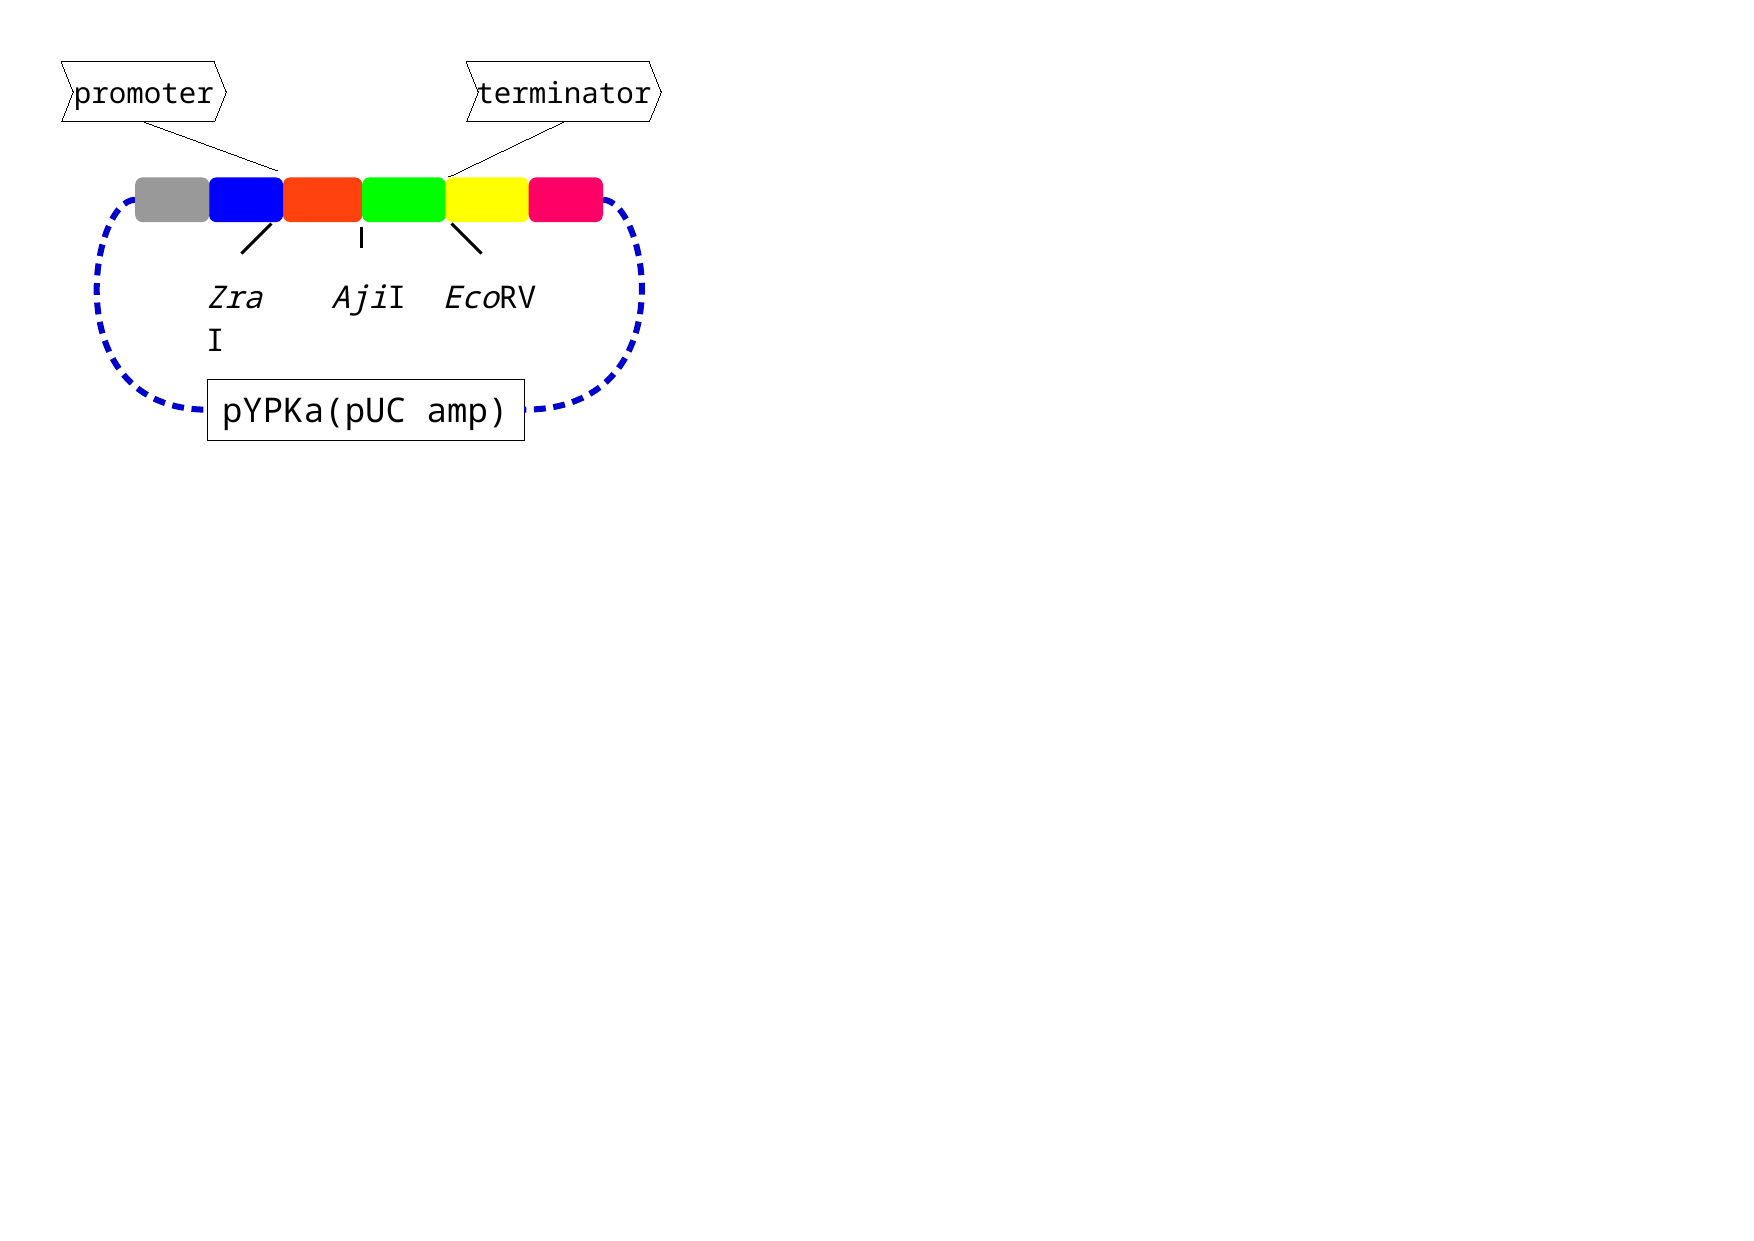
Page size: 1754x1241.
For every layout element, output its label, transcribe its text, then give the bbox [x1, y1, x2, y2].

text_box EcoRV [427, 268, 566, 332]
text_box pYPKa(pUC amp) [207, 379, 500, 433]
text_box [135, 177, 604, 223]
text_box terminator [466, 61, 662, 122]
text_box AjiI [316, 268, 422, 315]
text_box promoter [61, 61, 227, 122]
text_box ZraI [191, 268, 293, 319]
